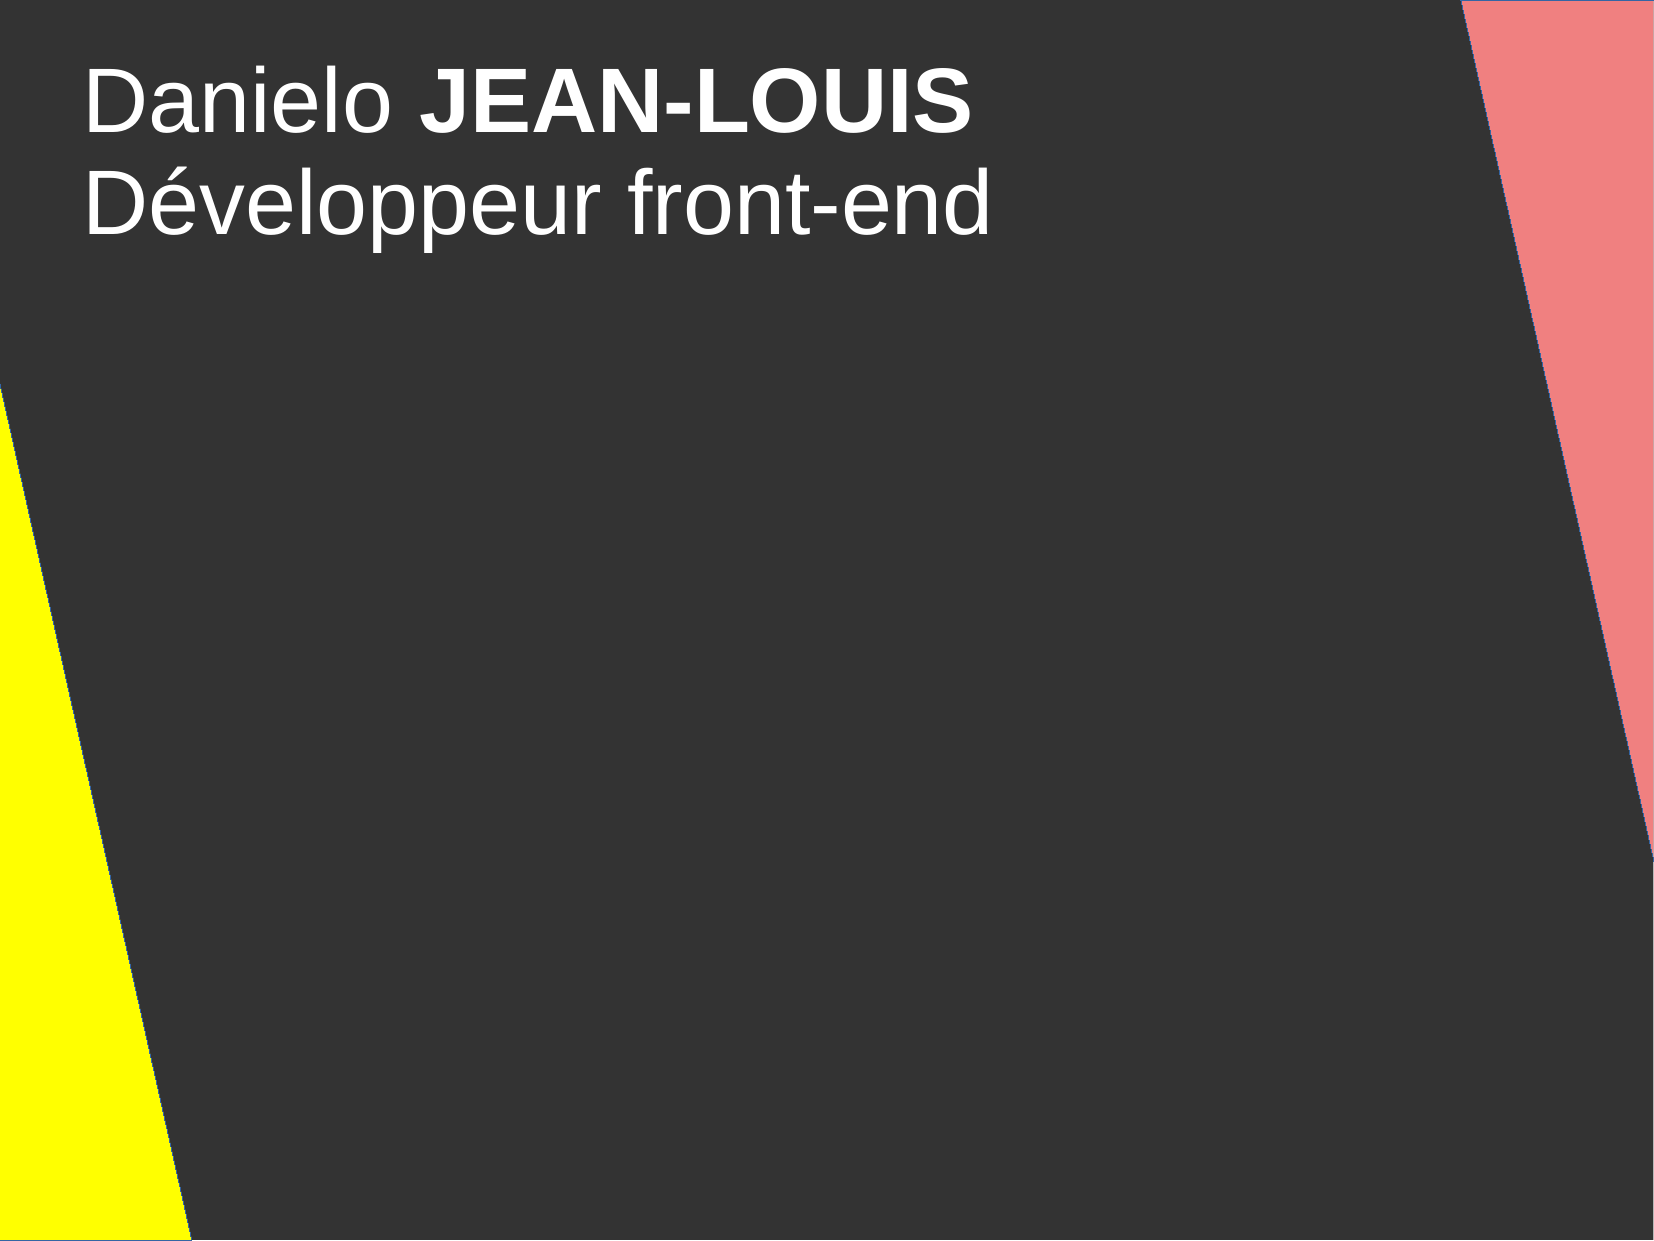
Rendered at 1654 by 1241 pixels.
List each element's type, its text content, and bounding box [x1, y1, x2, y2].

text_box [0, 383, 192, 1241]
text_box [1460, 0, 1654, 862]
subtitle Danielo JEAN-LOUIS Développeur front-end [82, 49, 1571, 1010]
